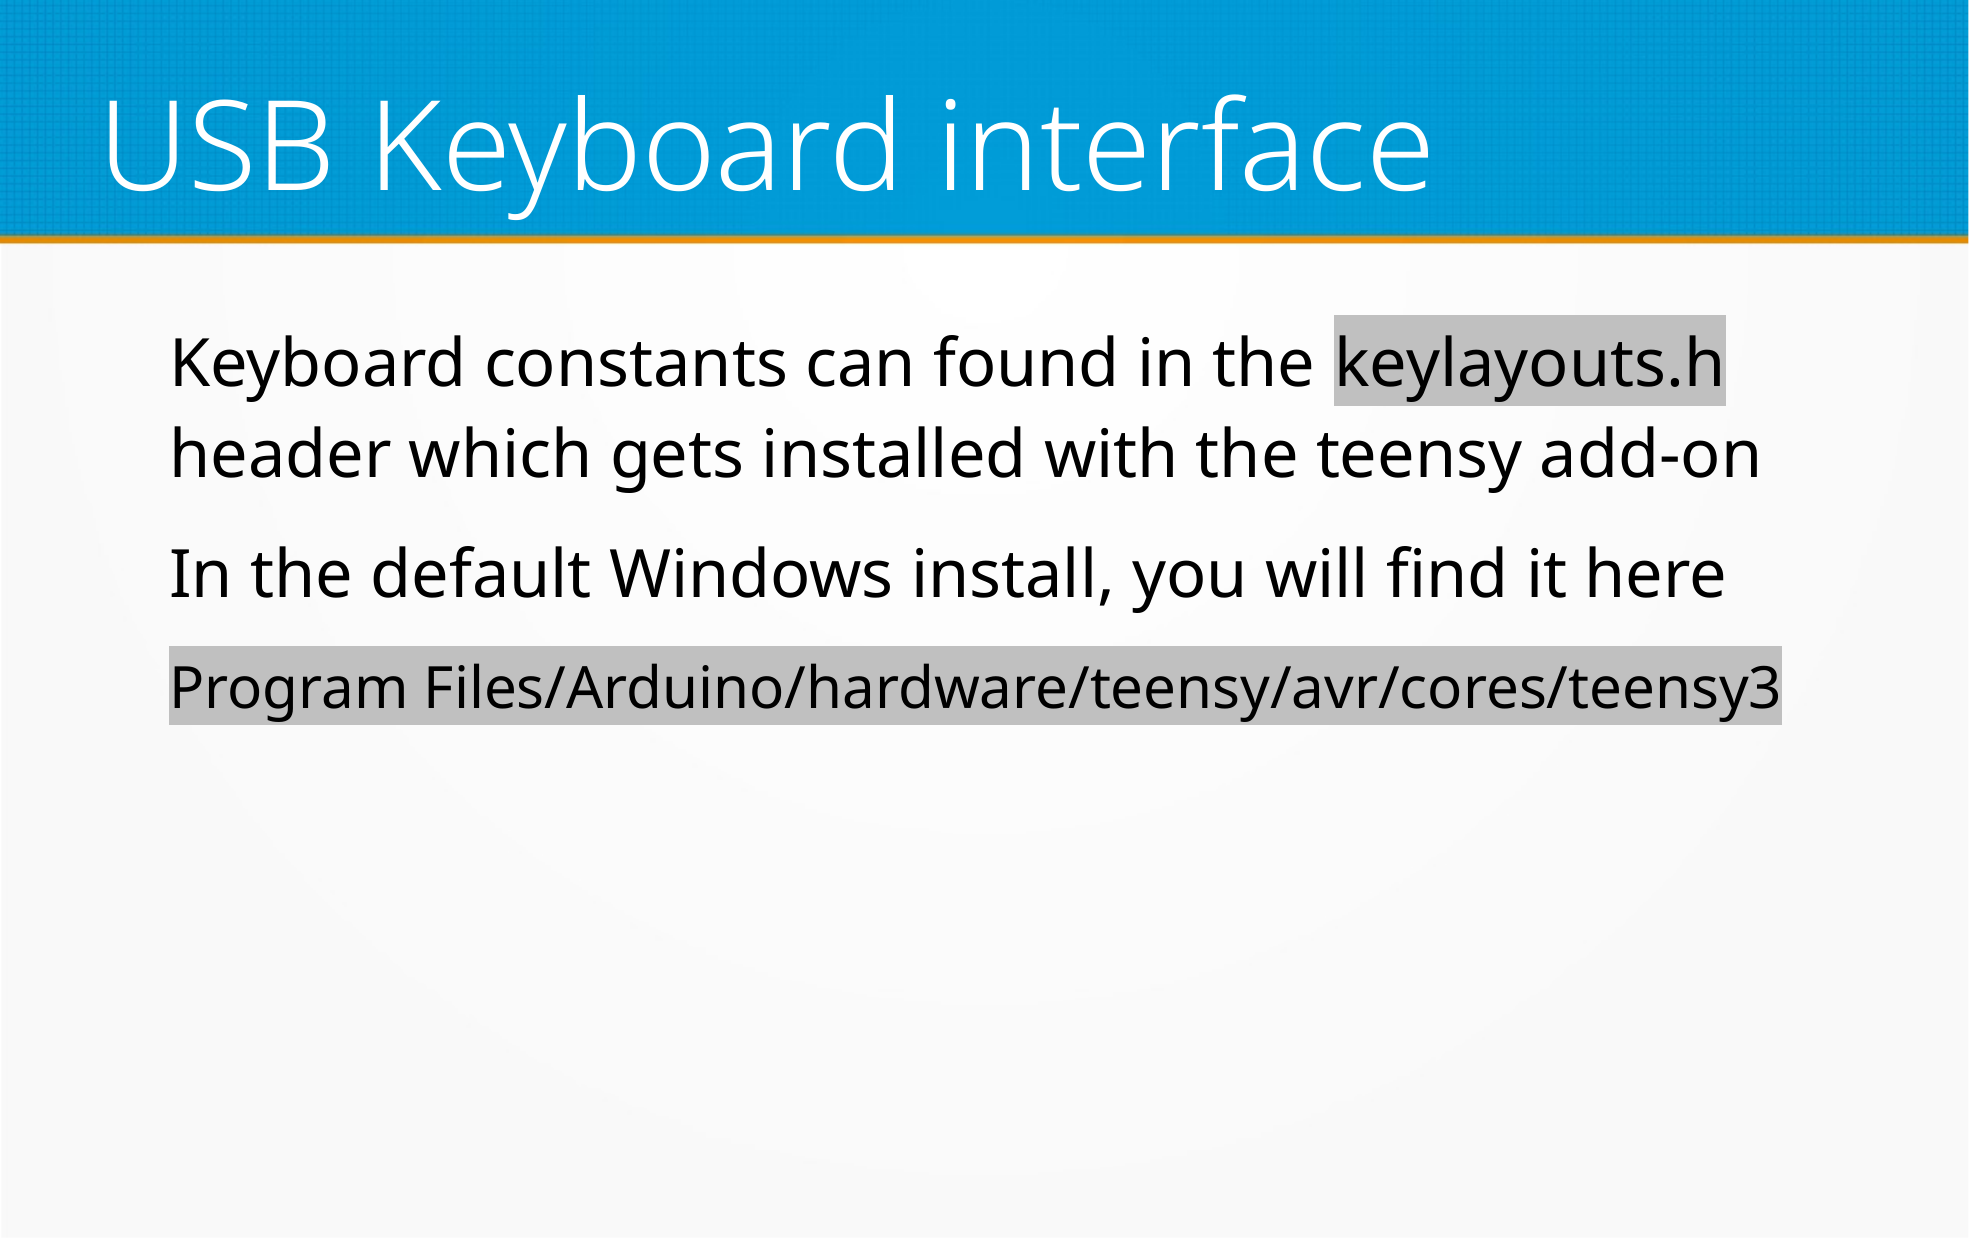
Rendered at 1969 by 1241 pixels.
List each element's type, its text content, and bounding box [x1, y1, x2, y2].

title USB Keyboard interface [98, 19, 1870, 227]
picture [0, 233, 1969, 1241]
list Keyboard constants can found in the keylayouts.h header which gets installed with the teensy add-on In the default Windows install, you will find it here Program Files/Arduino/hardware/teensy/avr/cores/teensy3 [98, 315, 1861, 1081]
